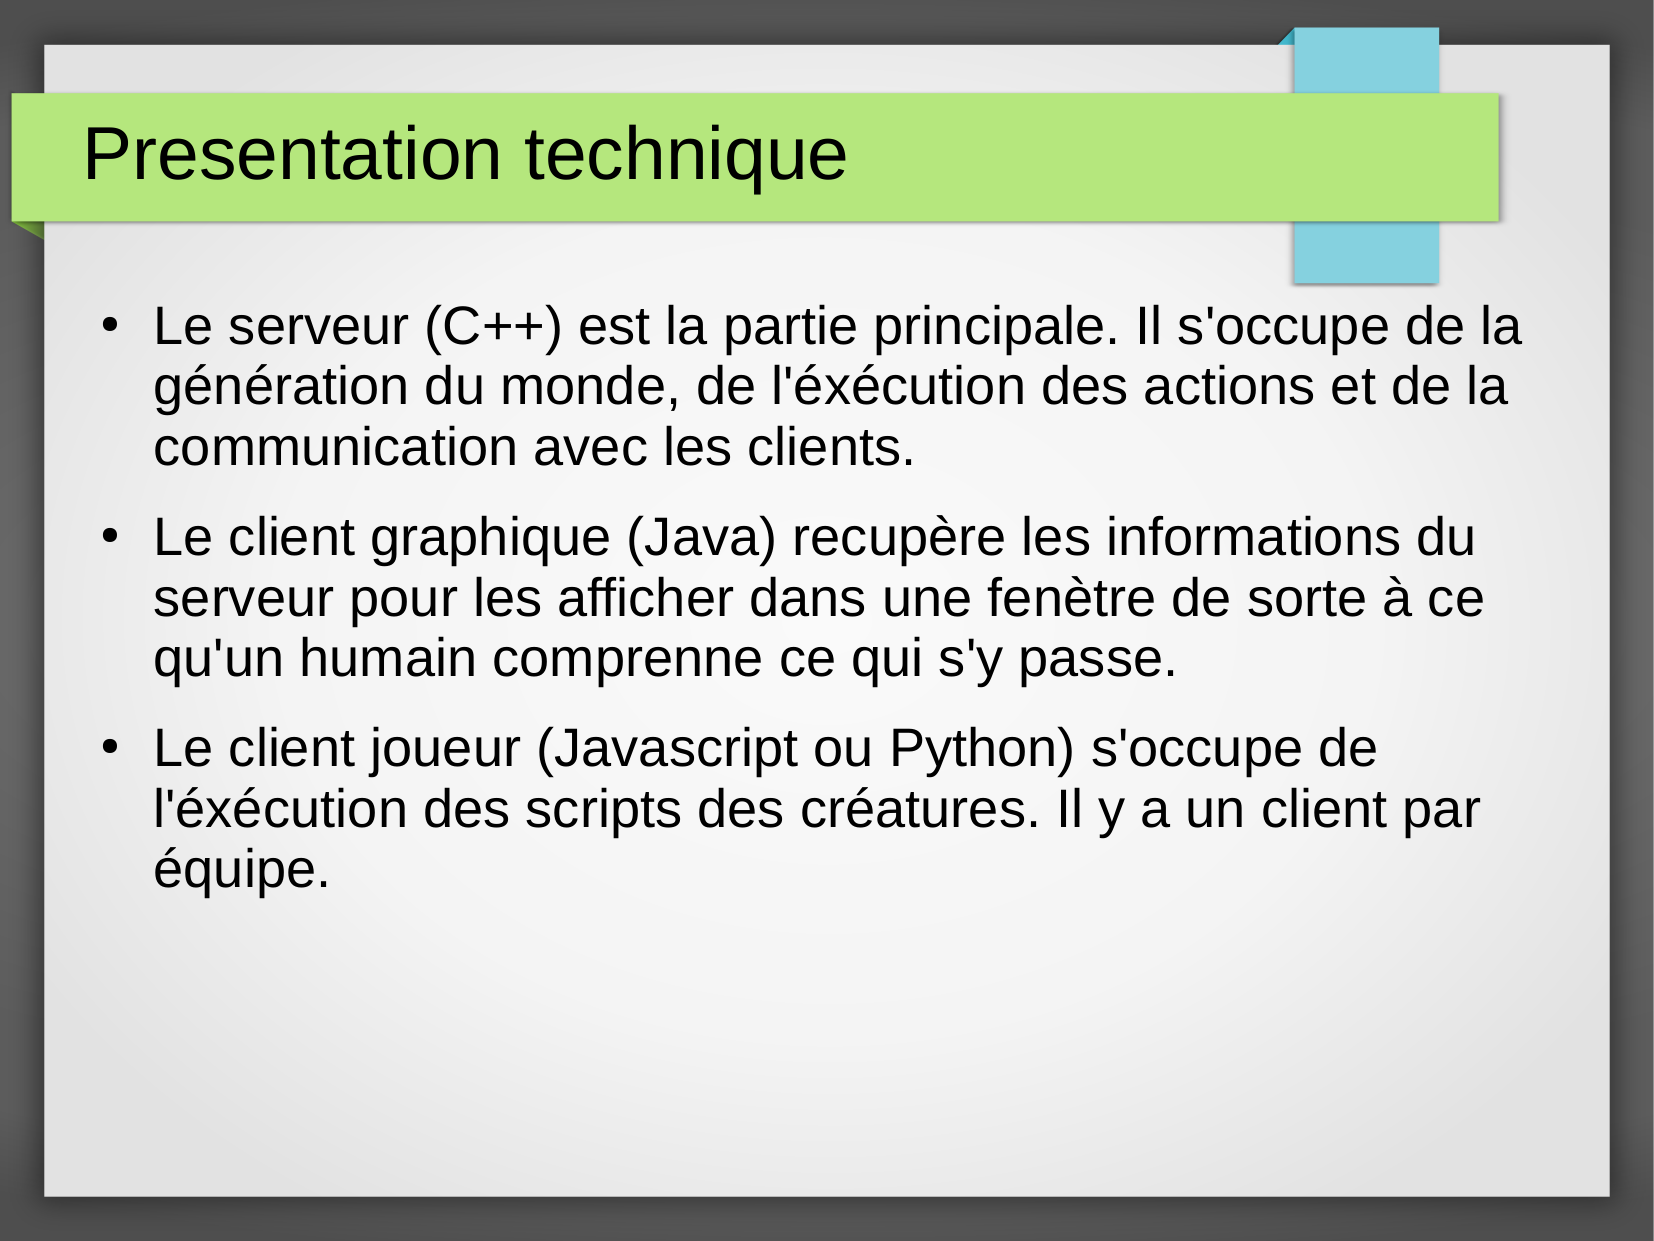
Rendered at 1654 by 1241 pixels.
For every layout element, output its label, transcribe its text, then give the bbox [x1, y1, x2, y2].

list Le serveur (C++) est la partie principale. Il s'occupe de la génération du monde, de l'éxécution des actions et de la communication avec les clients. Le client graphique (Java) recupère les informations du serveur pour les afficher dans une fenètre de sorte à ce qu'un humain comprenne ce qui s'y passe. Le client joueur (Javascript ou Python) s'occupe de l'éxécution des scripts des créatures. Il y a un client par équipe. [82, 295, 1571, 1015]
title Presentation technique [82, 94, 1264, 213]
picture [0, 0, 1654, 1241]
